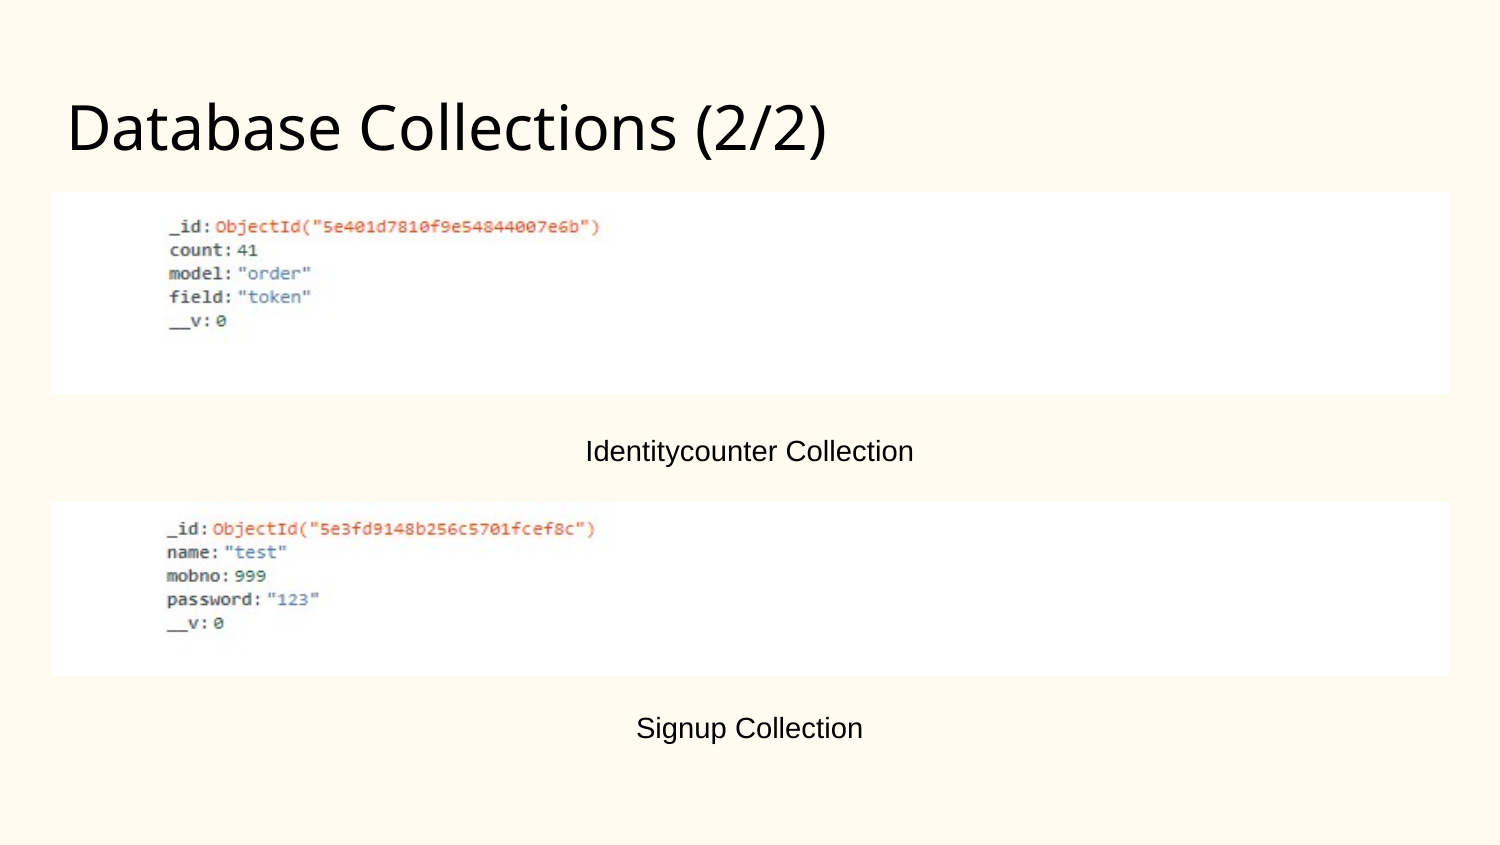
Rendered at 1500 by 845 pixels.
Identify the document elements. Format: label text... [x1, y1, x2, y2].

text_box Identitycounter Collection [484, 425, 1016, 475]
picture [51, 192, 1449, 395]
text_box Signup Collection [484, 702, 1016, 753]
title Database Collections (2/2) [51, 73, 1449, 174]
picture [51, 502, 1449, 676]
